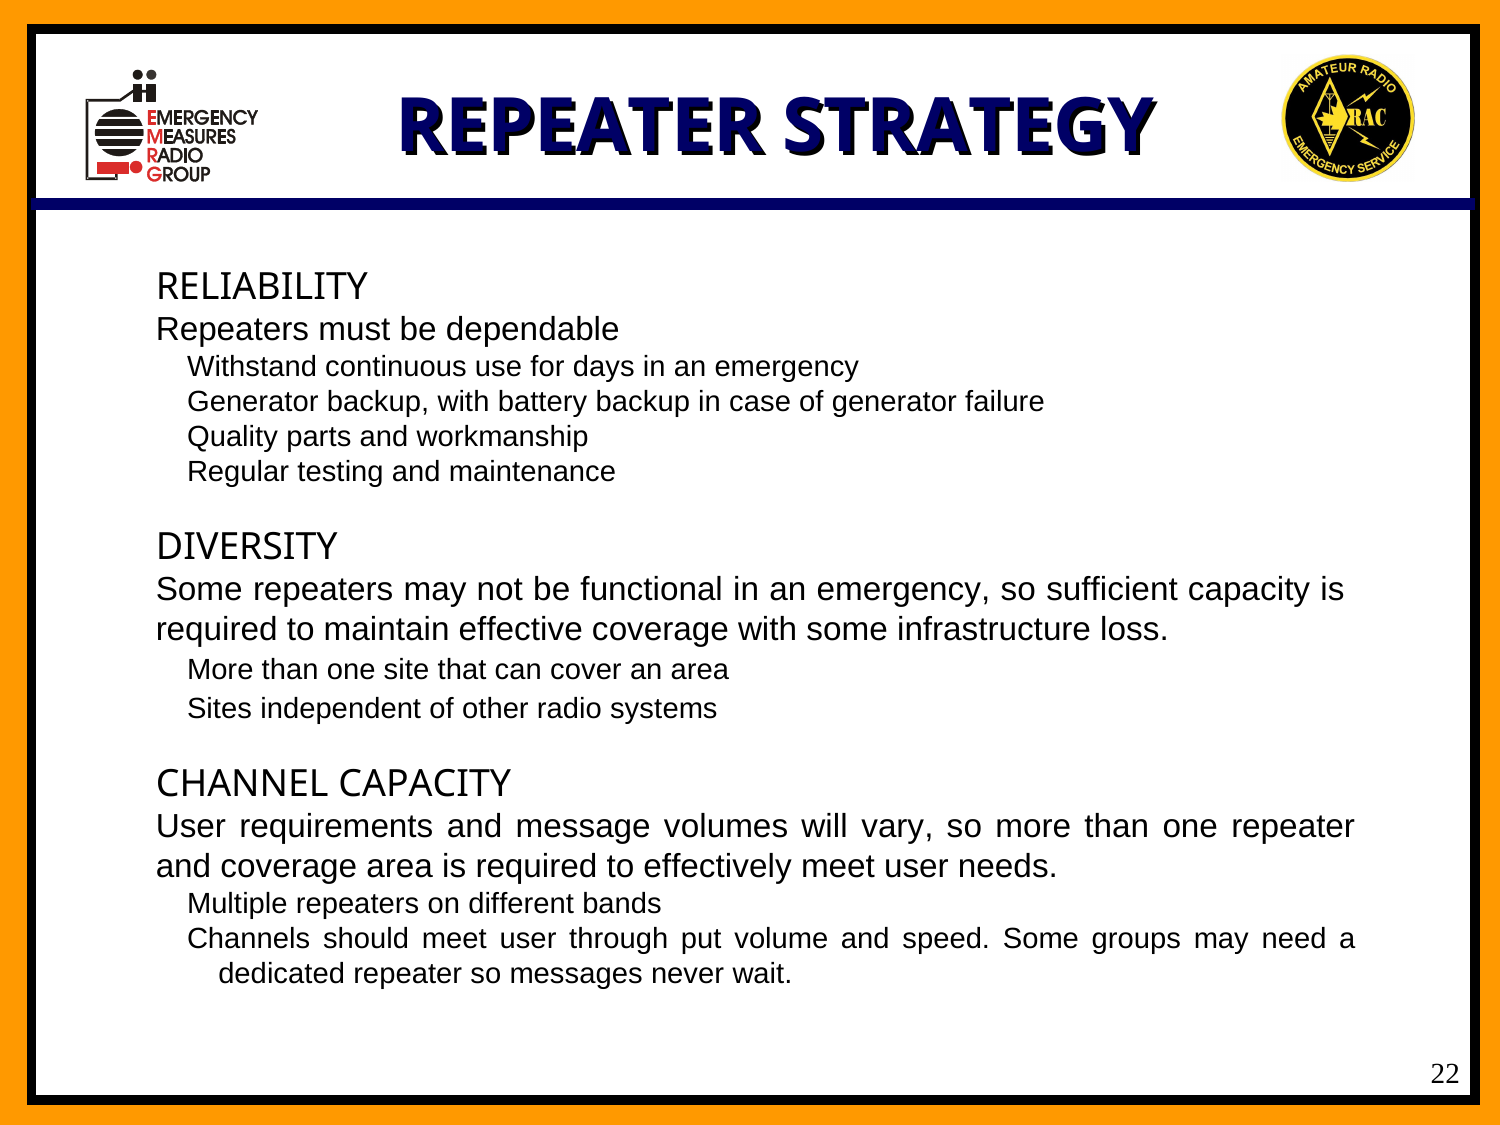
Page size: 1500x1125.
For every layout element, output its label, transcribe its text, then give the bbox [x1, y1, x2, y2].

text_box REPEATER STRATEGY [381, 68, 1170, 175]
picture [1281, 54, 1415, 182]
text_box RELIABILITY Repeaters must be dependable Withstand continuous use for days in an emergency Generator backup, with battery backup in case of generator failure Quality parts and workmanship Regular testing and maintenance DIVERSITY Some repeaters may not be functional in an emergency, so sufficient capacity is required to maintain effective coverage with some infrastructure loss. More than one site that can cover an area Sites independent of other radio systems CHANNEL CAPACITY User requirements and message volumes will vary, so more than one repeater and coverage area is required to effectively meet user needs. Multiple repeaters on different bands Channels should meet user through put volume and speed. Some groups may need a dedicated repeater so messages never wait. [141, 254, 1372, 1032]
